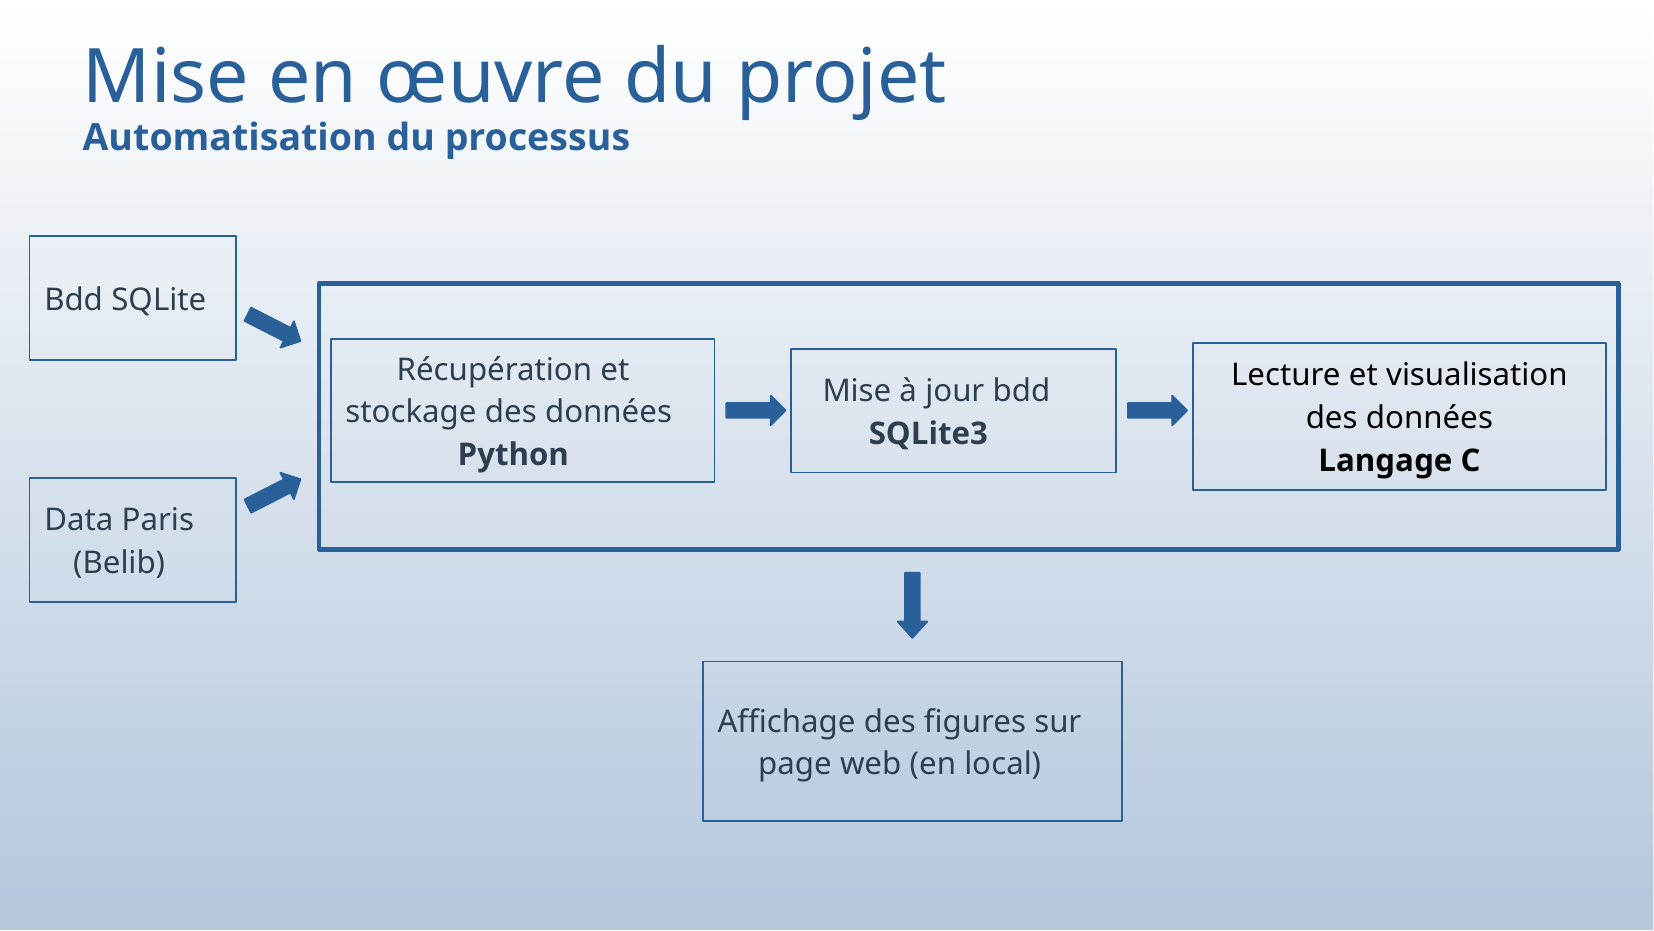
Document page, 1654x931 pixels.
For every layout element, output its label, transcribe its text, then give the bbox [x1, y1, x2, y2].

text_box Récupération et stockage des données Python [330, 348, 715, 473]
text_box Affichage des figures sur page web (en local) [702, 661, 1123, 822]
text_box Automatisation du processus [67, 106, 934, 165]
text_box [59, 224, 1595, 931]
text_box Mise à jour bdd SQLite3 [791, 348, 1117, 473]
title Mise en œuvre du projet [82, 0, 1571, 151]
text_box Data Paris (Belib) [29, 478, 237, 602]
text_box Lecture et visualisation des données Langage C [1192, 342, 1607, 491]
text_box Bdd SQLite [29, 236, 237, 360]
text_box [321, 286, 1595, 547]
